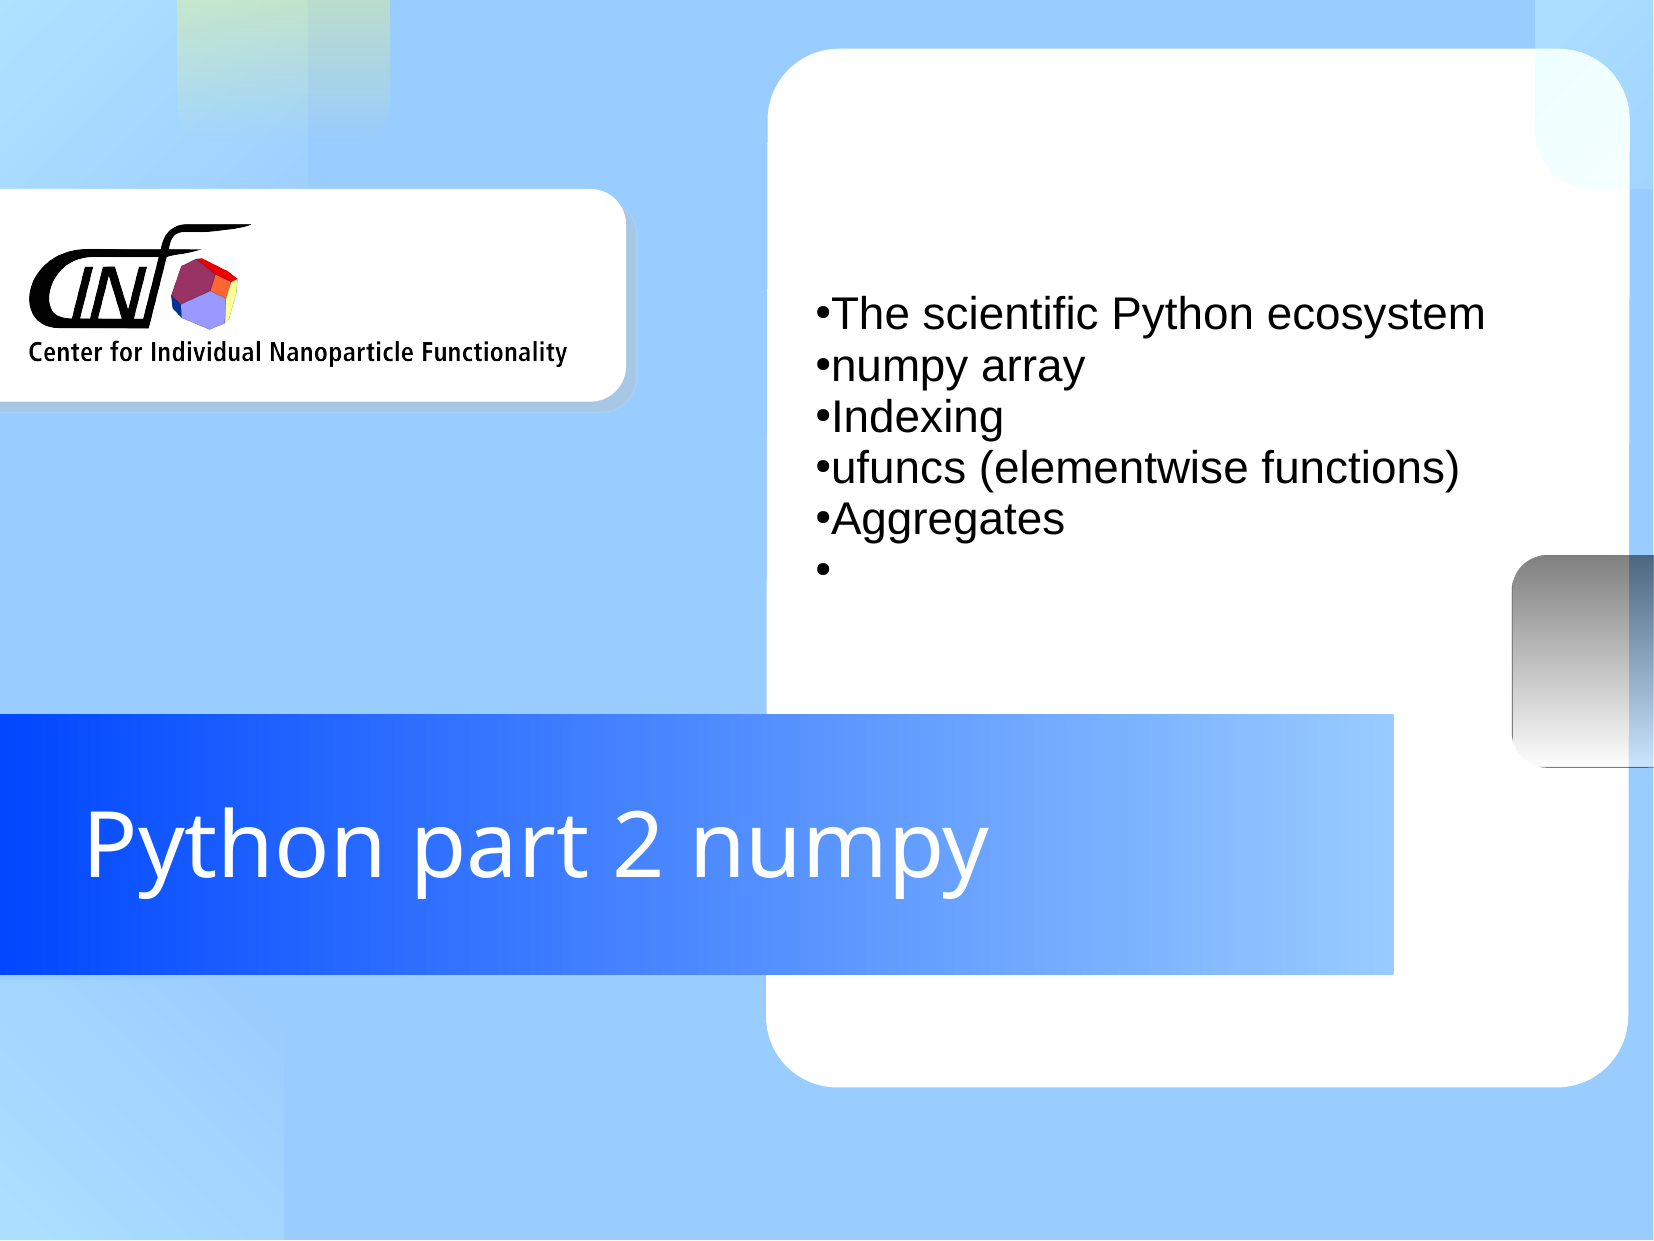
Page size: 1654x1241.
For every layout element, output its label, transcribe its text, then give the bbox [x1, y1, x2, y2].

title Python part 2 numpy [82, 738, 1312, 946]
subtitle The scientific Python ecosystem numpy array Indexing ufuncs (elementwise functions) Aggregates [814, 288, 1571, 596]
picture [28, 224, 567, 367]
